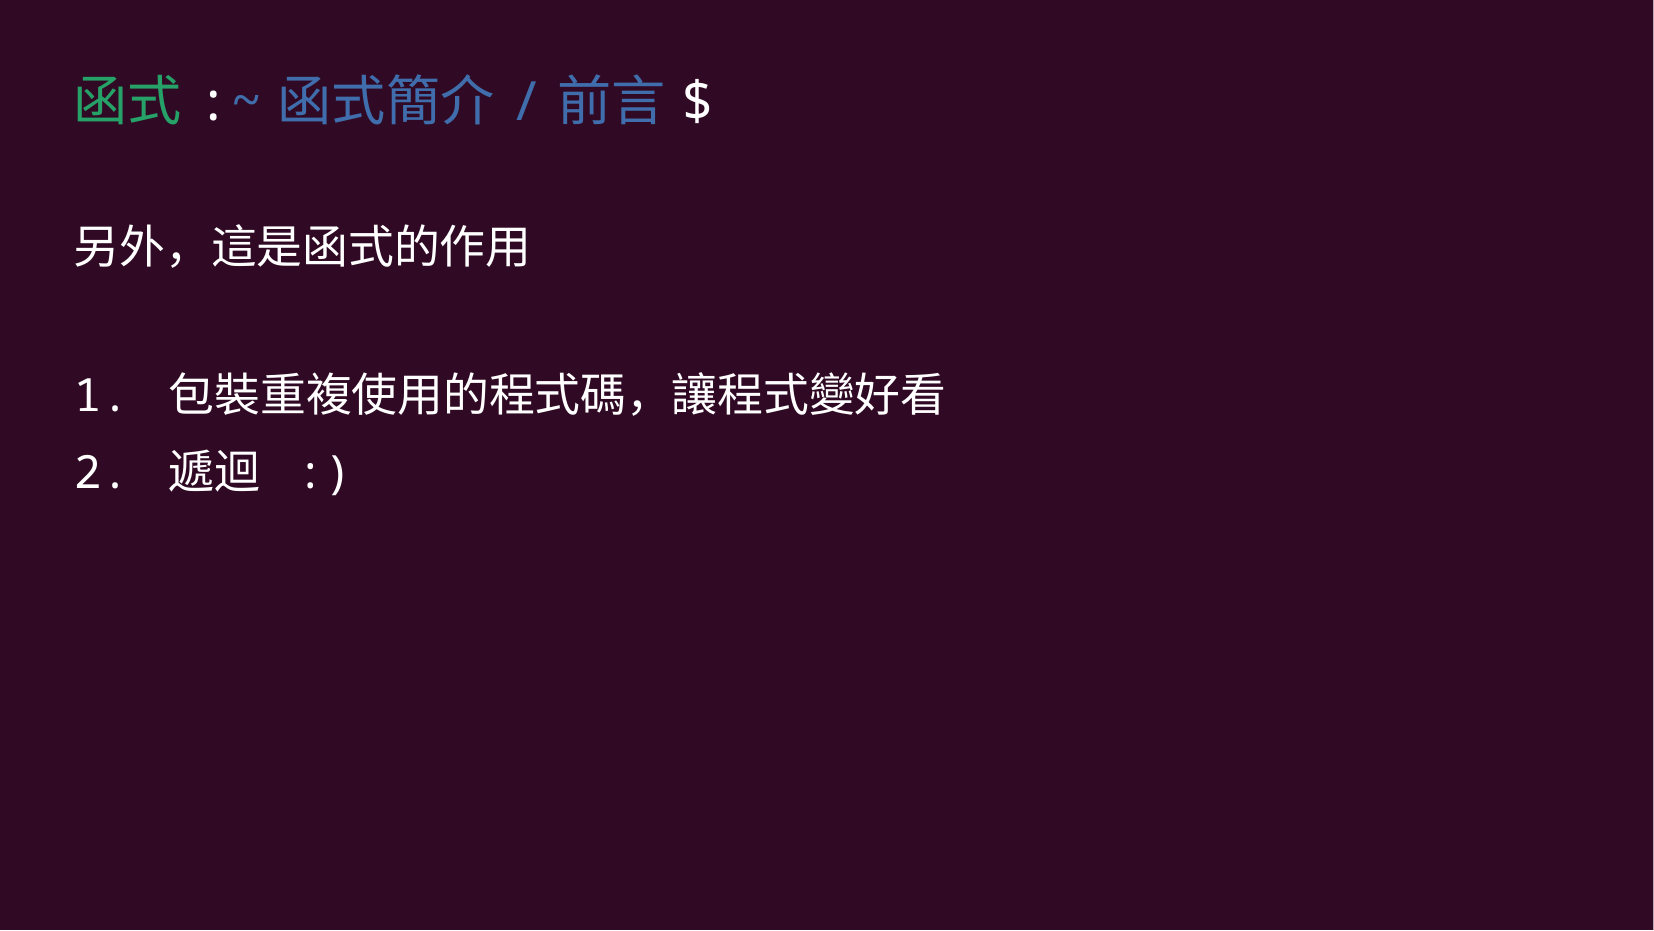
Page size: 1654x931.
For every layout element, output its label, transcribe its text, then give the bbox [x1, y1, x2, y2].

text_box 另外，這是函式的作用 1. 包裝重複使用的程式碼，讓程式變好看 2. 遞迴 :) [59, 193, 1613, 672]
text_box 函式:~函式簡介/前言$ [59, 55, 1201, 139]
